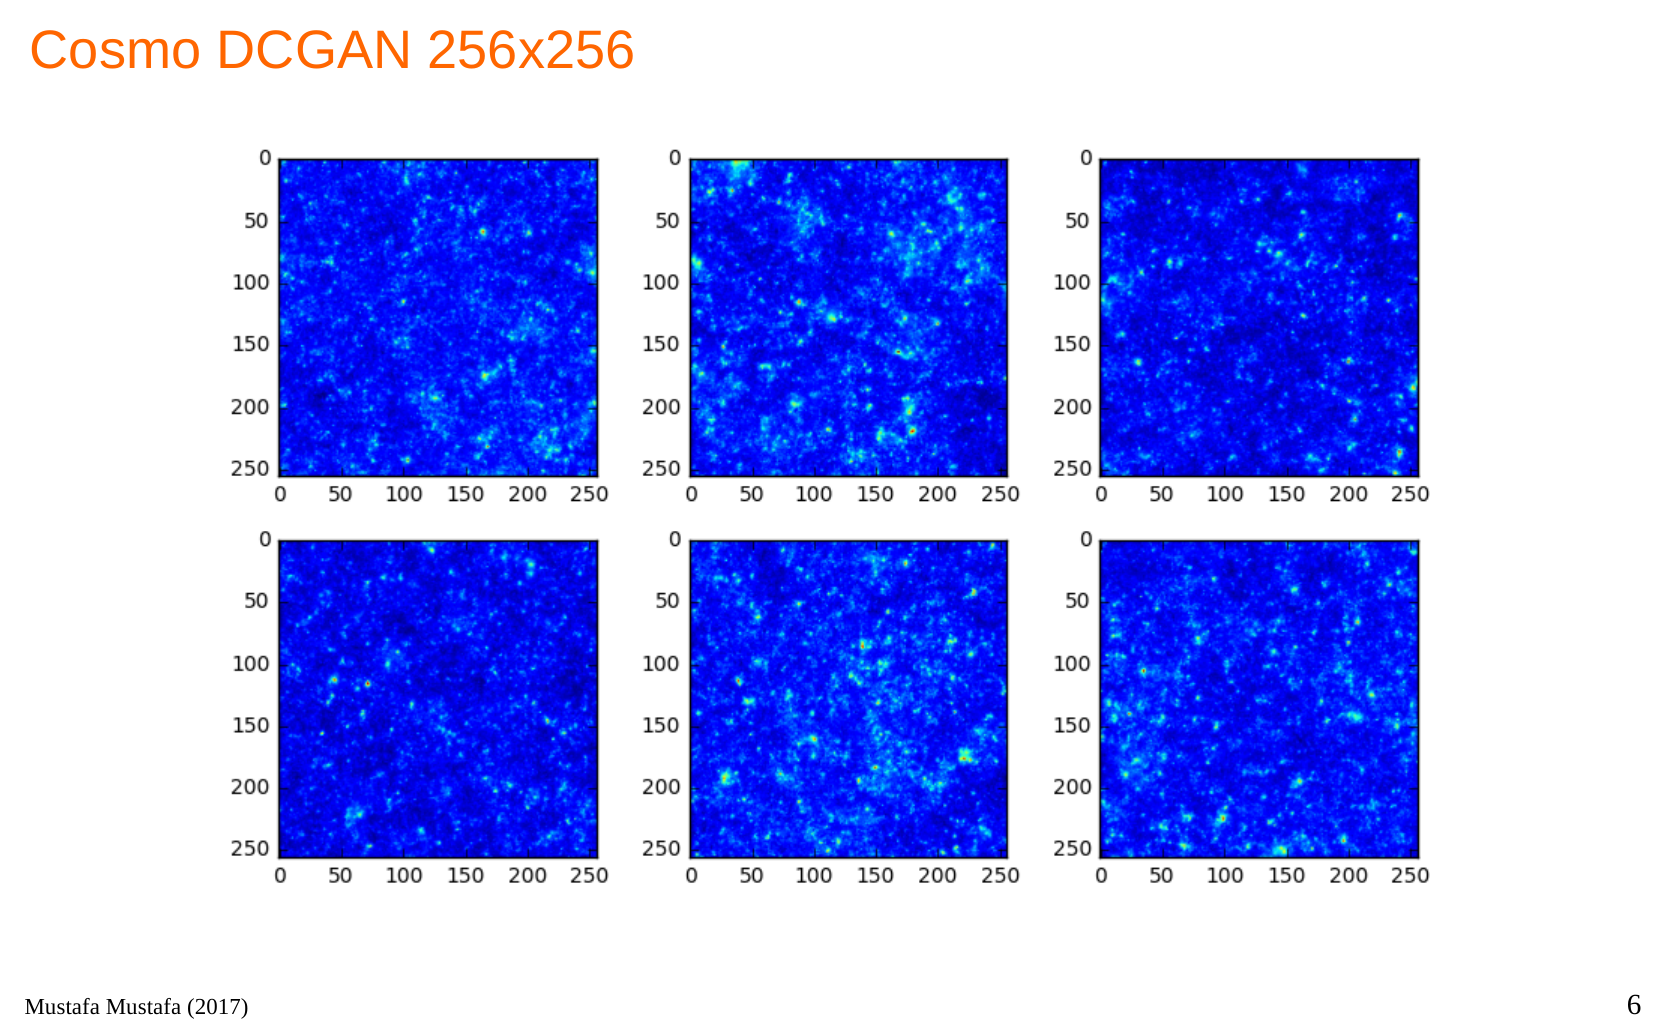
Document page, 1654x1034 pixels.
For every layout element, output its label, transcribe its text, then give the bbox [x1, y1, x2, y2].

title Cosmo DCGAN 256x256 [29, 17, 1621, 82]
picture [79, 69, 1580, 970]
